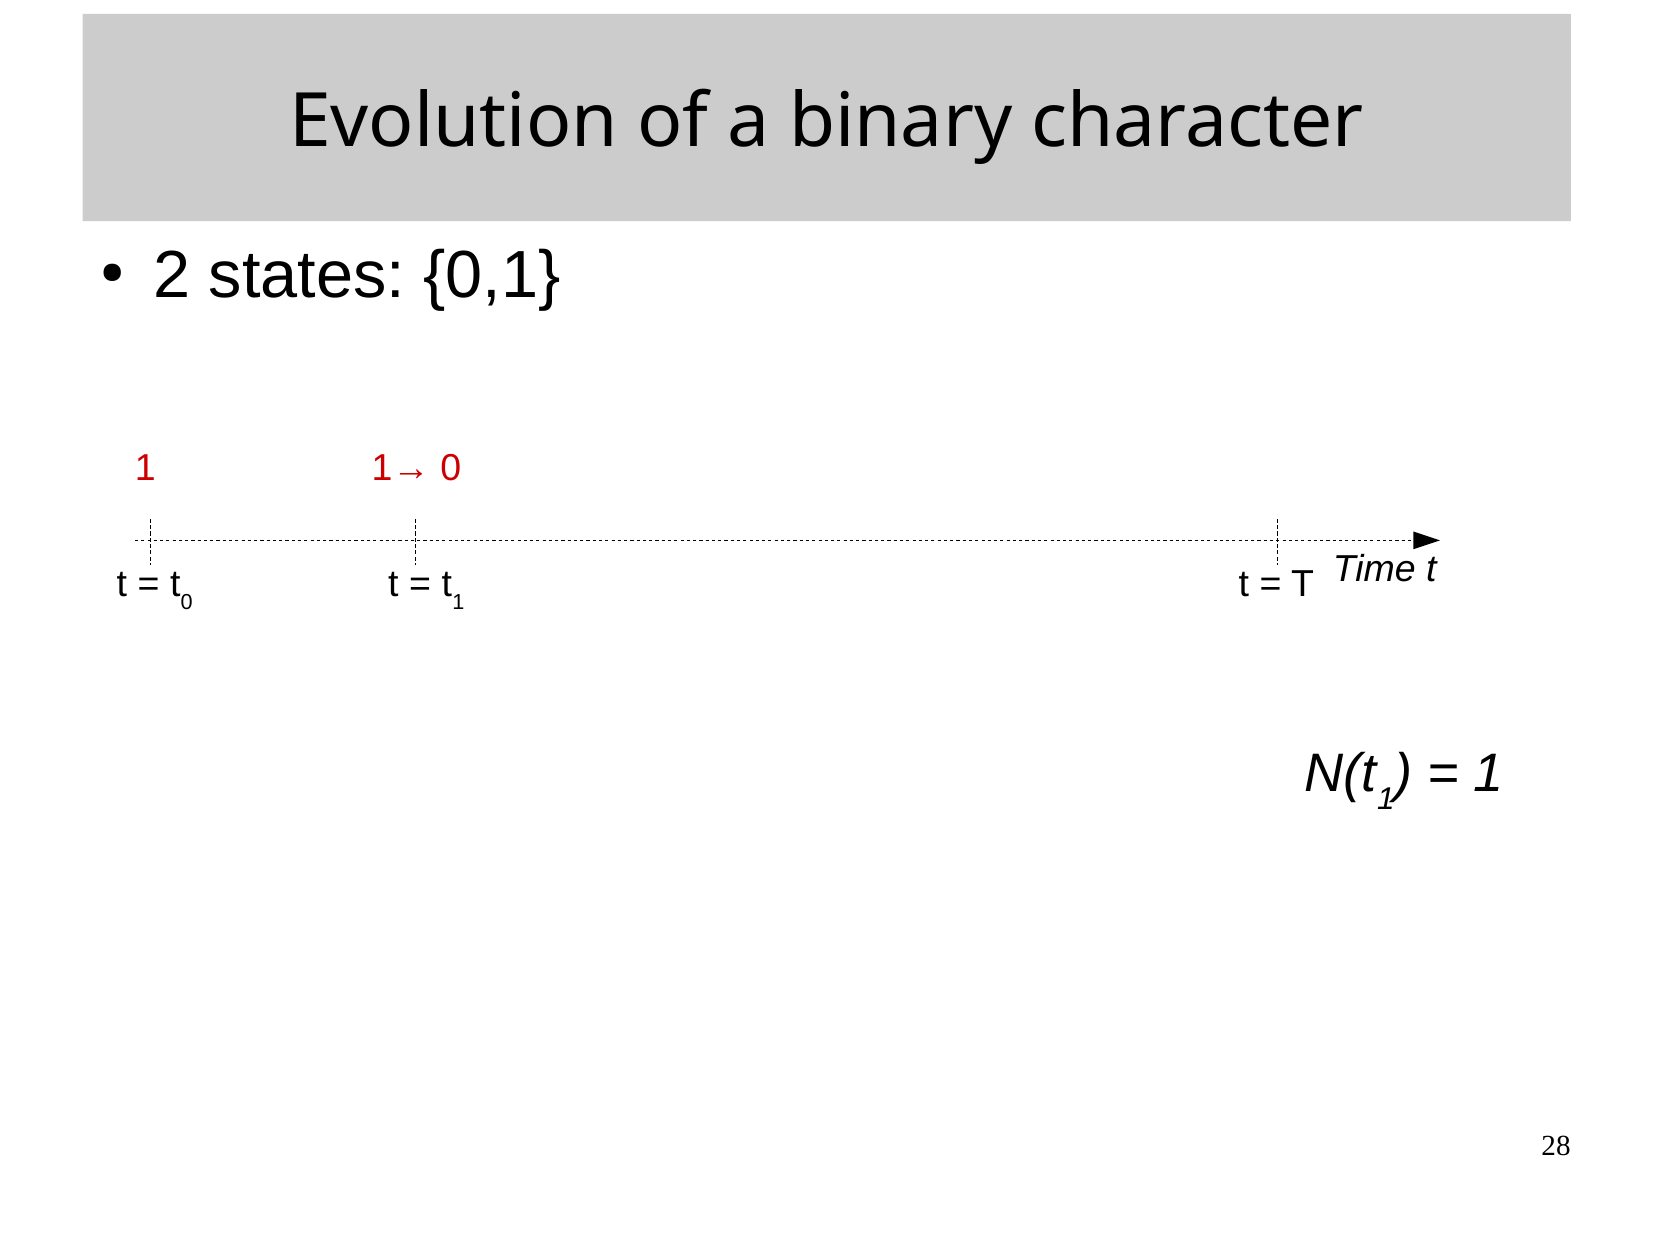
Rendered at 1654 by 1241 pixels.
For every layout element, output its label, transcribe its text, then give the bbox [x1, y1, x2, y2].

text_box Time t [1318, 540, 1514, 598]
text_box t = t0 [101, 555, 211, 622]
text_box t = T [1223, 555, 1333, 613]
list 2 states: {0,1} [82, 237, 1571, 421]
text_box 1→ 0 [356, 438, 477, 496]
text_box t = t1 [373, 555, 482, 622]
text_box N(t1) = 1 [1290, 735, 1576, 824]
title Evolution of a binary character [82, 13, 1571, 222]
text_box 1 [120, 438, 196, 496]
